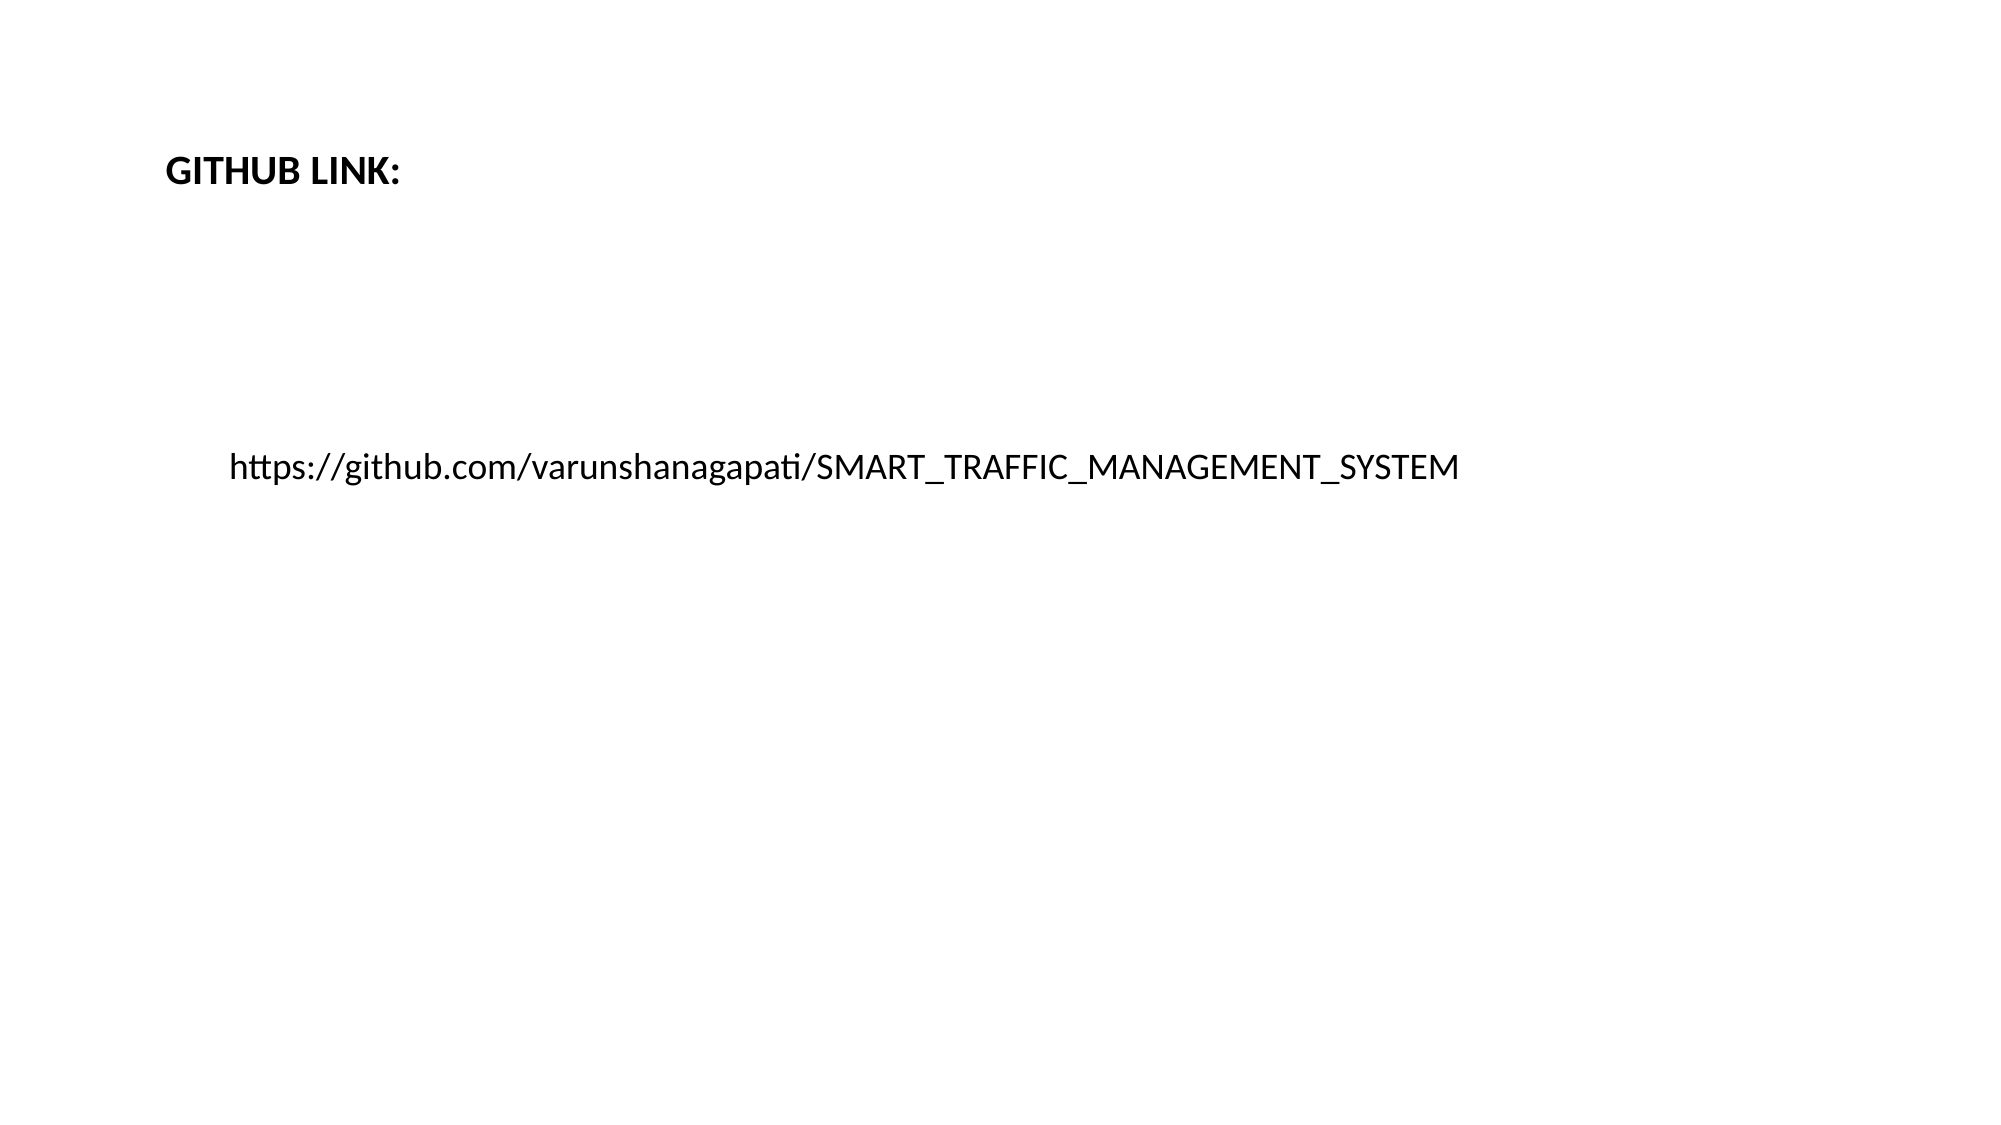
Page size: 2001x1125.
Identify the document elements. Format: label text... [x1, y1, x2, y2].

text_box https://github.com/varunshanagapati/SMART_TRAFFIC_MANAGEMENT_SYSTEM [214, 434, 1632, 496]
text_box GITHUB LINK: [150, 135, 1585, 201]
